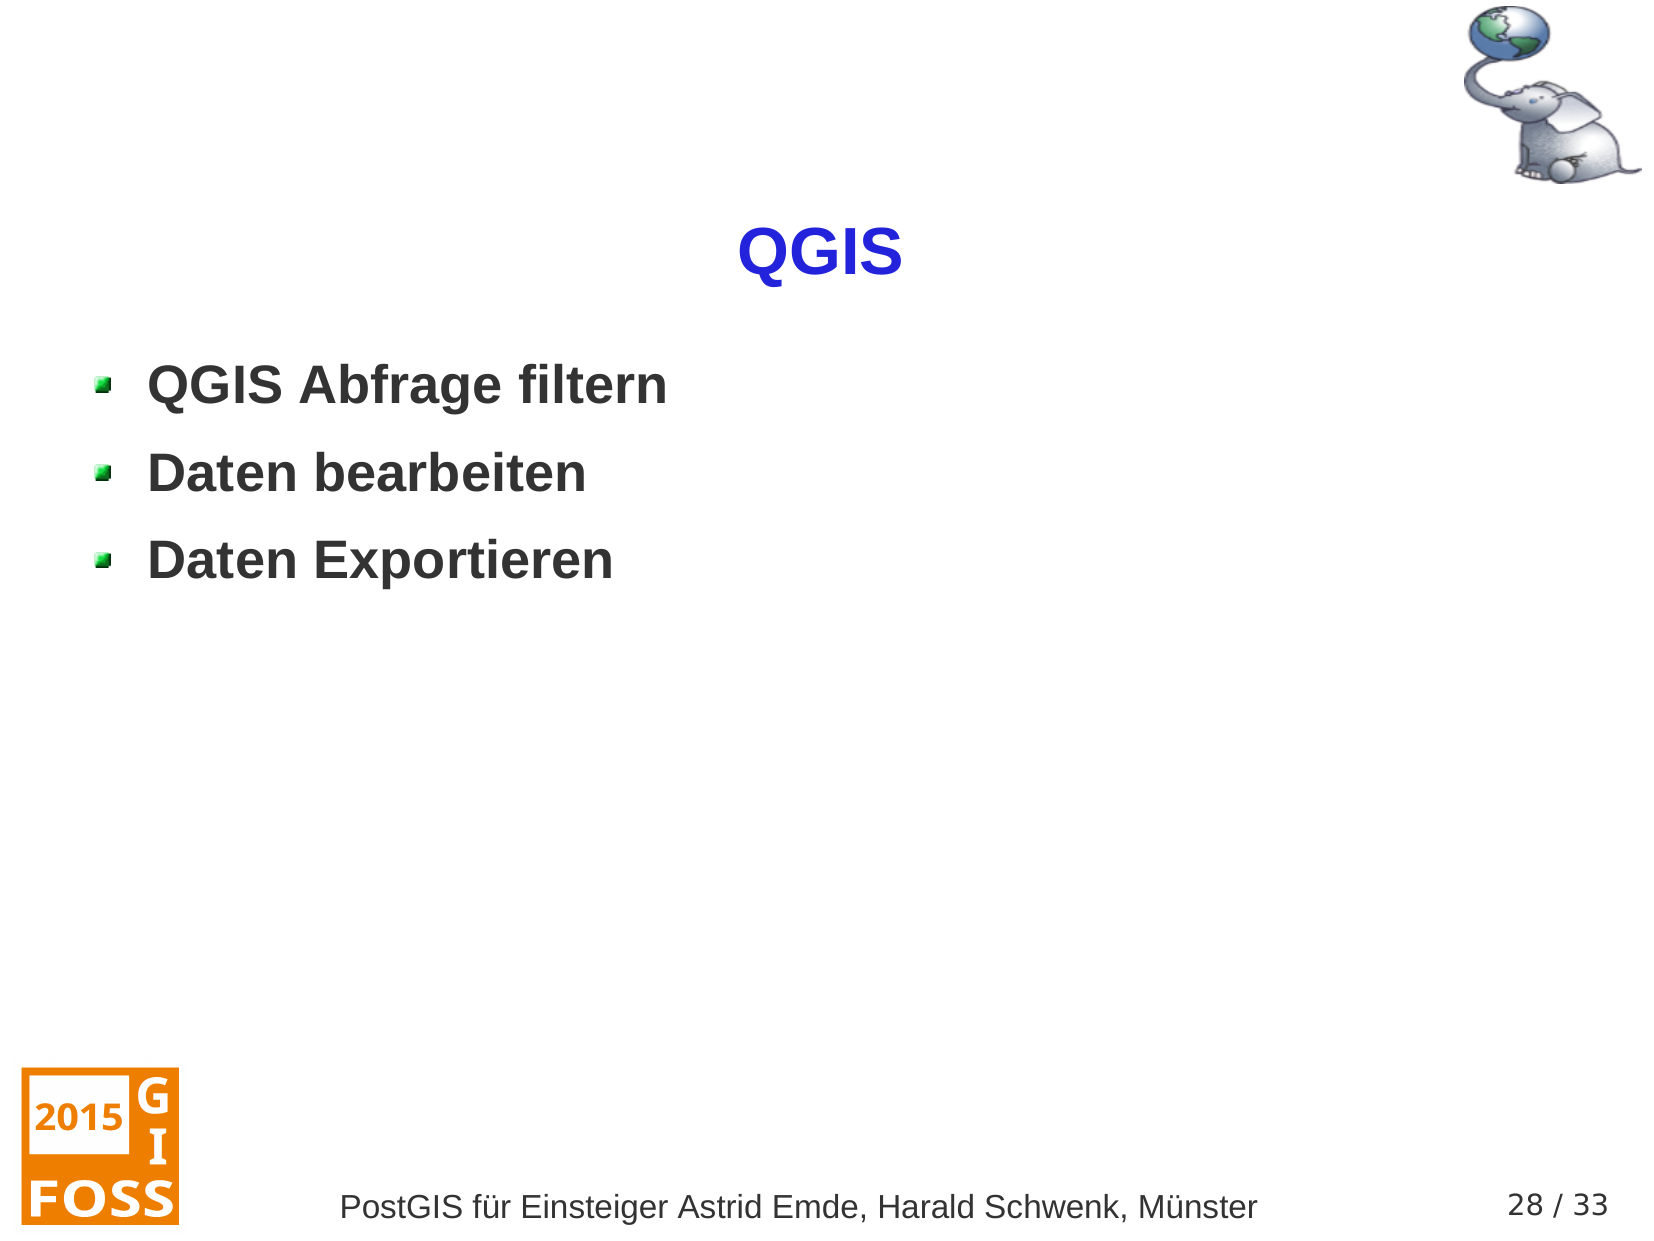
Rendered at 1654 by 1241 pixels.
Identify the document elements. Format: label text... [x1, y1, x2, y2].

title QGIS [76, 177, 1565, 325]
list QGIS Abfrage filtern Daten bearbeiten Daten Exportieren [76, 354, 1565, 1173]
picture [11, 1057, 189, 1235]
picture [1464, 6, 1642, 184]
